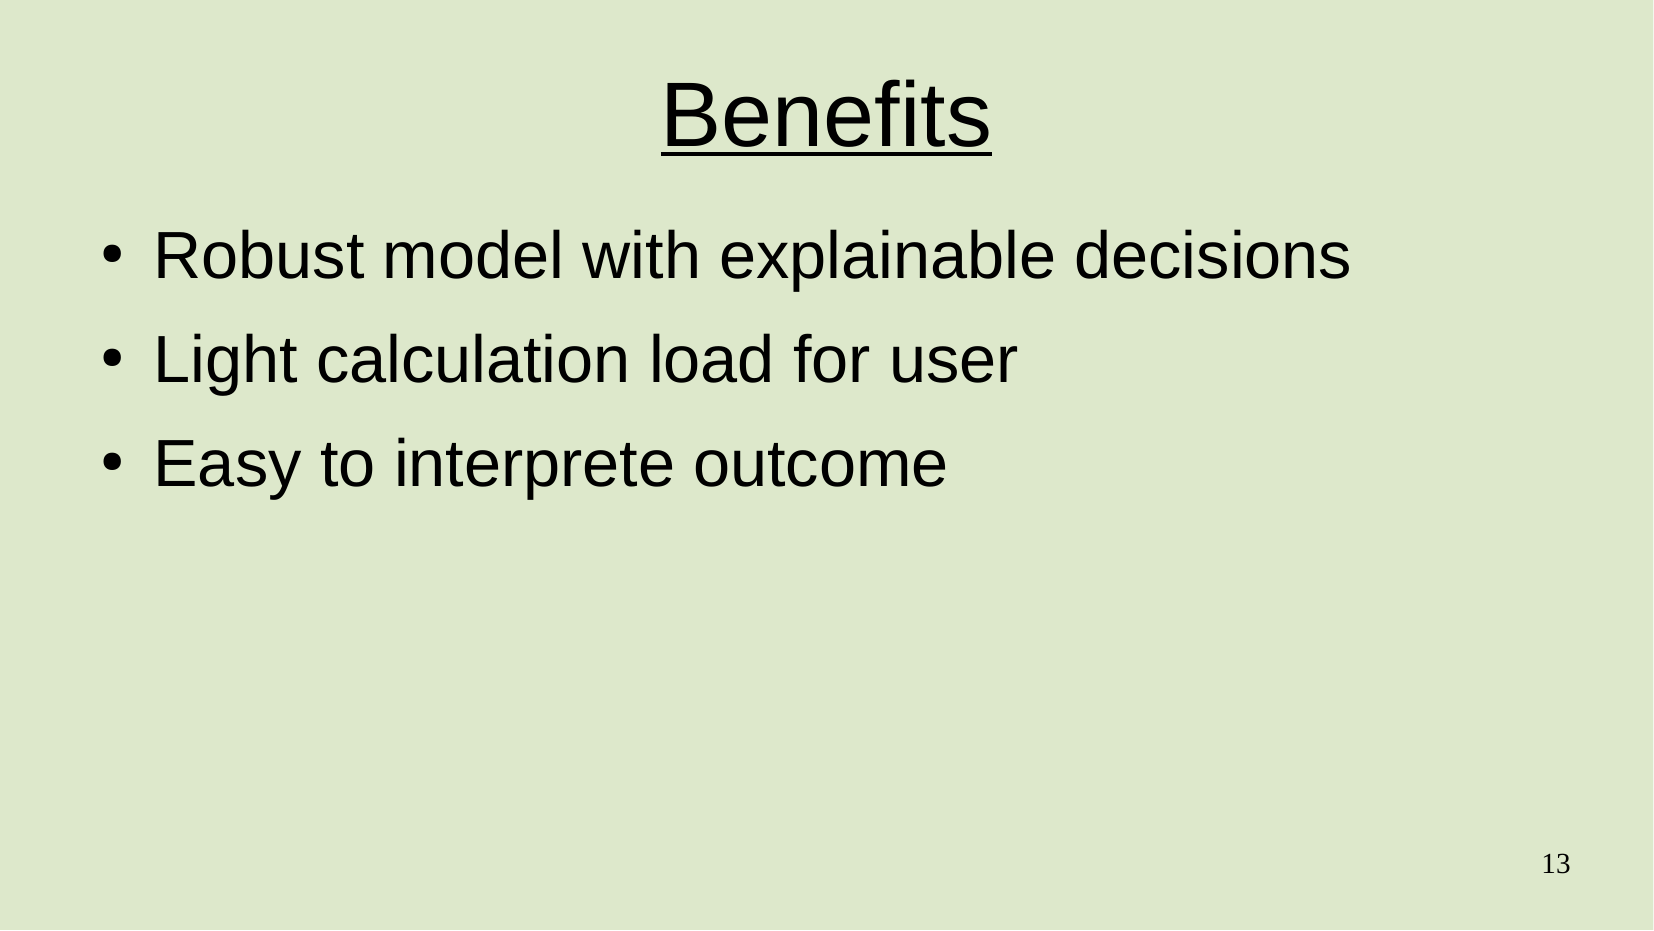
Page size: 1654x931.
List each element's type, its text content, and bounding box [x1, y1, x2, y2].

list Robust model with explainable decisions Light calculation load for user Easy to interprete outcome [82, 217, 1571, 758]
title Benefits [82, 37, 1571, 193]
